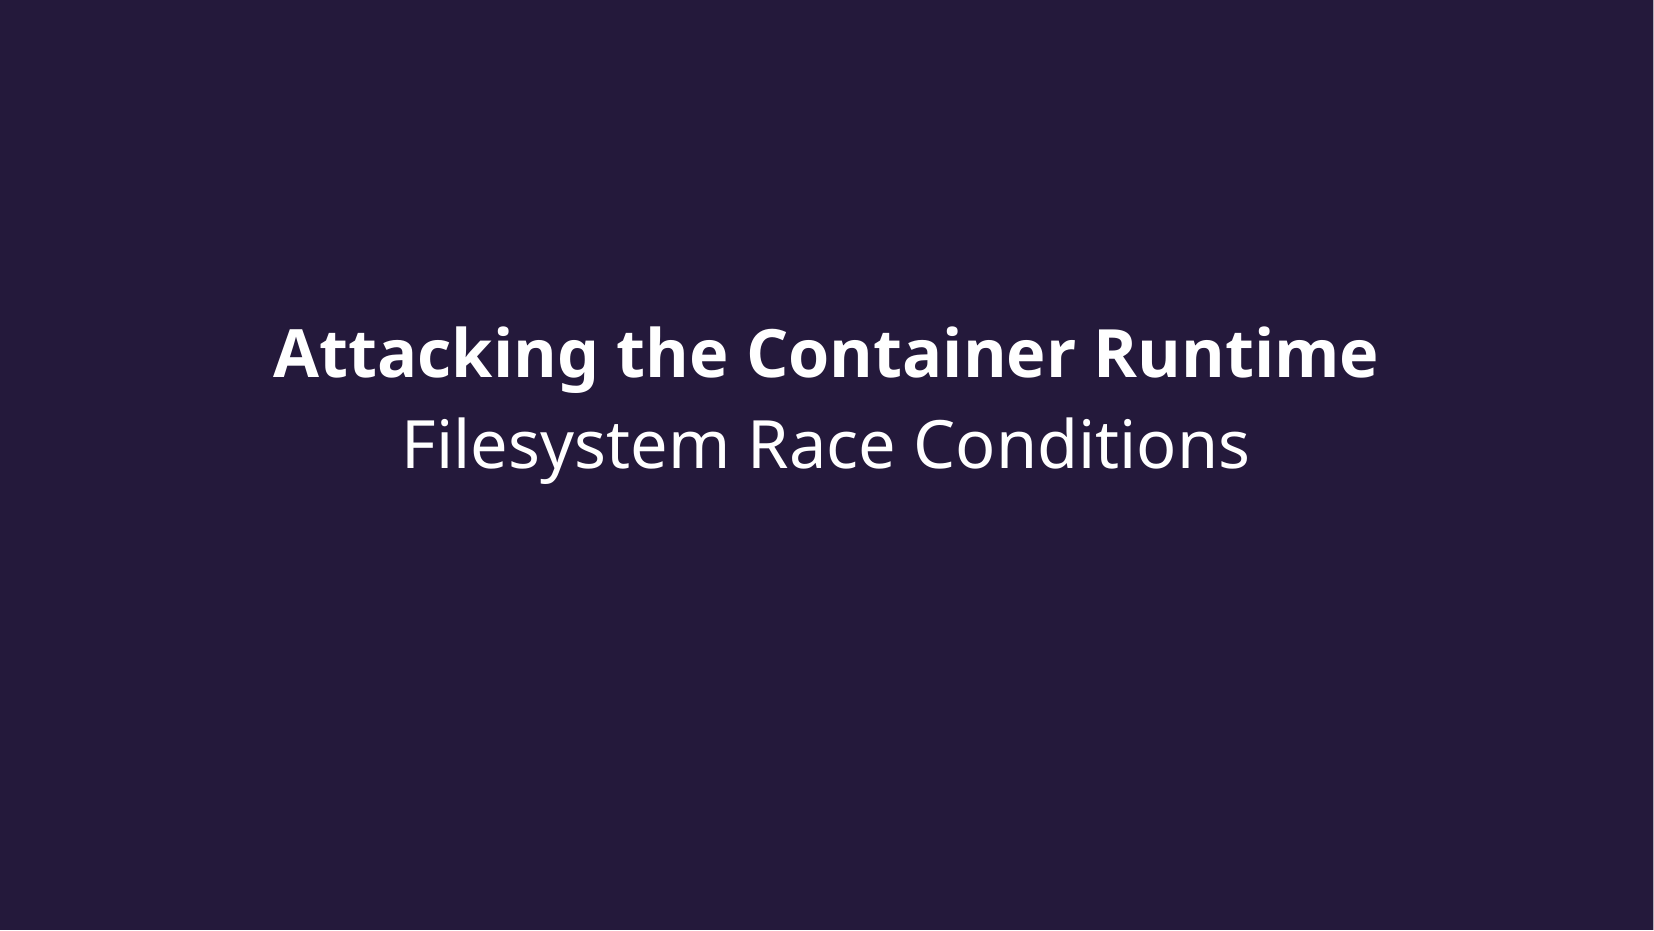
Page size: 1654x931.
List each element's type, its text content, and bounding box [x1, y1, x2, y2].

subtitle Attacking the Container Runtime Filesystem Race Conditions [82, 37, 1571, 757]
